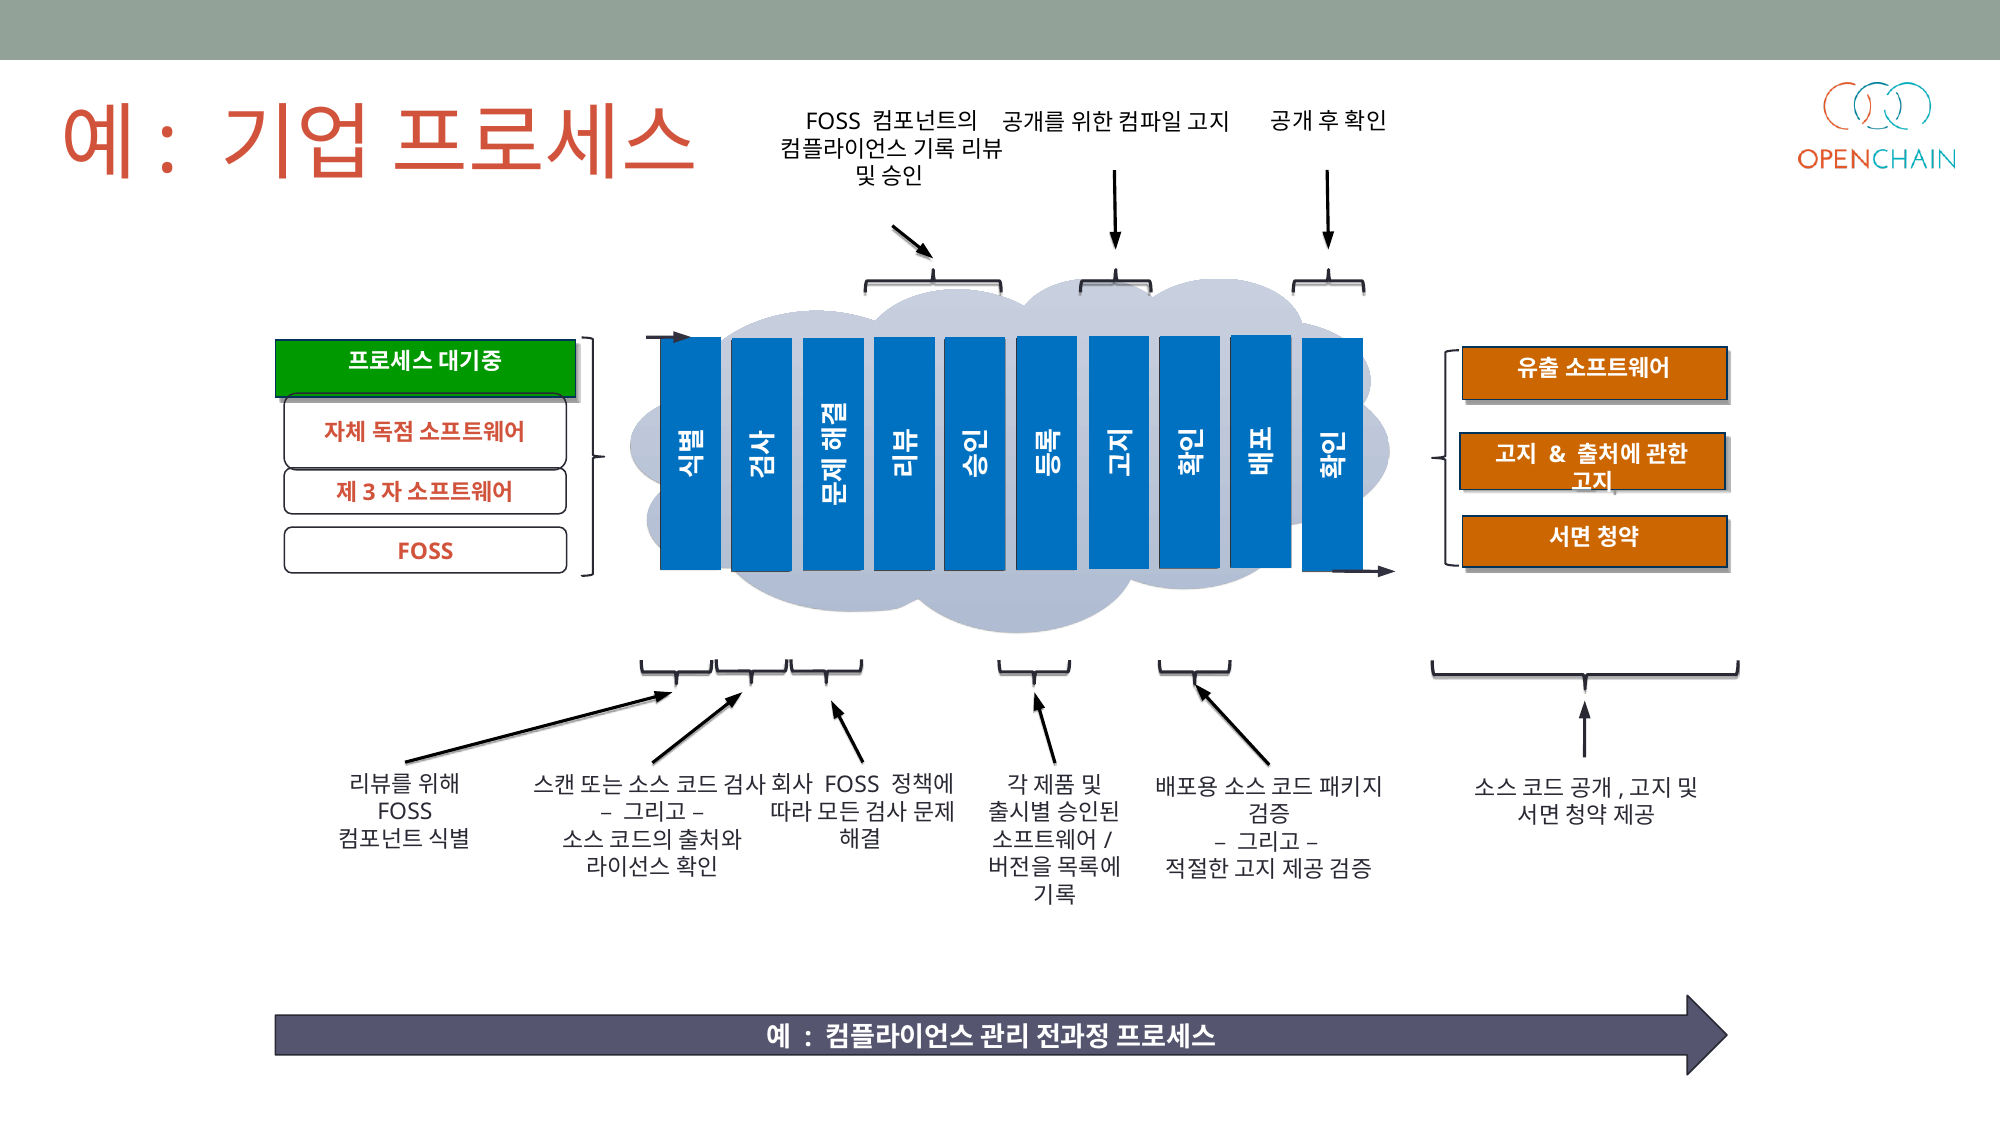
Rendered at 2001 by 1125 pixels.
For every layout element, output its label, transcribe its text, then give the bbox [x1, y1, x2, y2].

text_box 공개 후 확인 [1199, 99, 1459, 173]
text_box 배포용 소스 코드 패키지 검증 – 그리고 – 적절한 고지 제공 검증 [1137, 764, 1402, 947]
text_box 문제 해결 [803, 338, 864, 570]
text_box 스캔 또는 소스 코드 검사 – 그리고 – 소스 코드의 출처와 라이선스 확인 [515, 762, 790, 917]
text_box 공개를 위한 컴파일 고지 [987, 99, 1199, 173]
text_box 각 제품 및 출시별 승인된 소프트웨어/버전을 목록에 기록 [960, 763, 1150, 945]
text_box 확인 [1302, 338, 1363, 571]
text_box 소스 코드 공개,고지 및 서면 청약 제공 [1454, 765, 1720, 865]
text_box 리뷰를 위해 FOSS 컴포넌트 식별 [314, 762, 496, 861]
text_box 배포 [1231, 335, 1291, 568]
text_box 유출 소프트웨어 [1462, 347, 1727, 400]
text_box 고지 & 출처에 관한 고지 [1460, 433, 1725, 489]
text_box 제3자 소프트웨어 [284, 467, 567, 514]
text_box 리뷰 [874, 337, 935, 570]
text_box [647, 491, 661, 548]
text_box 검사 [732, 338, 792, 571]
text_box 프로세스 대기중 [275, 340, 576, 397]
text_box 예 : 컴플라이언스 관리 전과정 프로세스 [275, 995, 1728, 1075]
text_box [1363, 357, 1390, 497]
text_box FOSS [284, 527, 567, 573]
text_box 등록 [1017, 336, 1077, 570]
text_box 회사 FOSS 정책에 따라 모든 검사 문제 해결 [741, 762, 985, 861]
text_box 확인 [1160, 336, 1220, 568]
text_box 고지 [1089, 336, 1149, 569]
text_box 승인 [945, 337, 1005, 570]
text_box 자체 독점 소프트웨어 [284, 393, 567, 468]
text_box 예: 기업 프로세스 [45, 82, 787, 336]
text_box FOSS 컴포넌트의 컴플라이언스 기록 리뷰 및 승인 [763, 99, 1022, 226]
text_box 서면 청약 [1462, 516, 1727, 567]
text_box [630, 405, 661, 484]
text_box 식별 [661, 337, 721, 570]
text_box [721, 278, 1343, 633]
